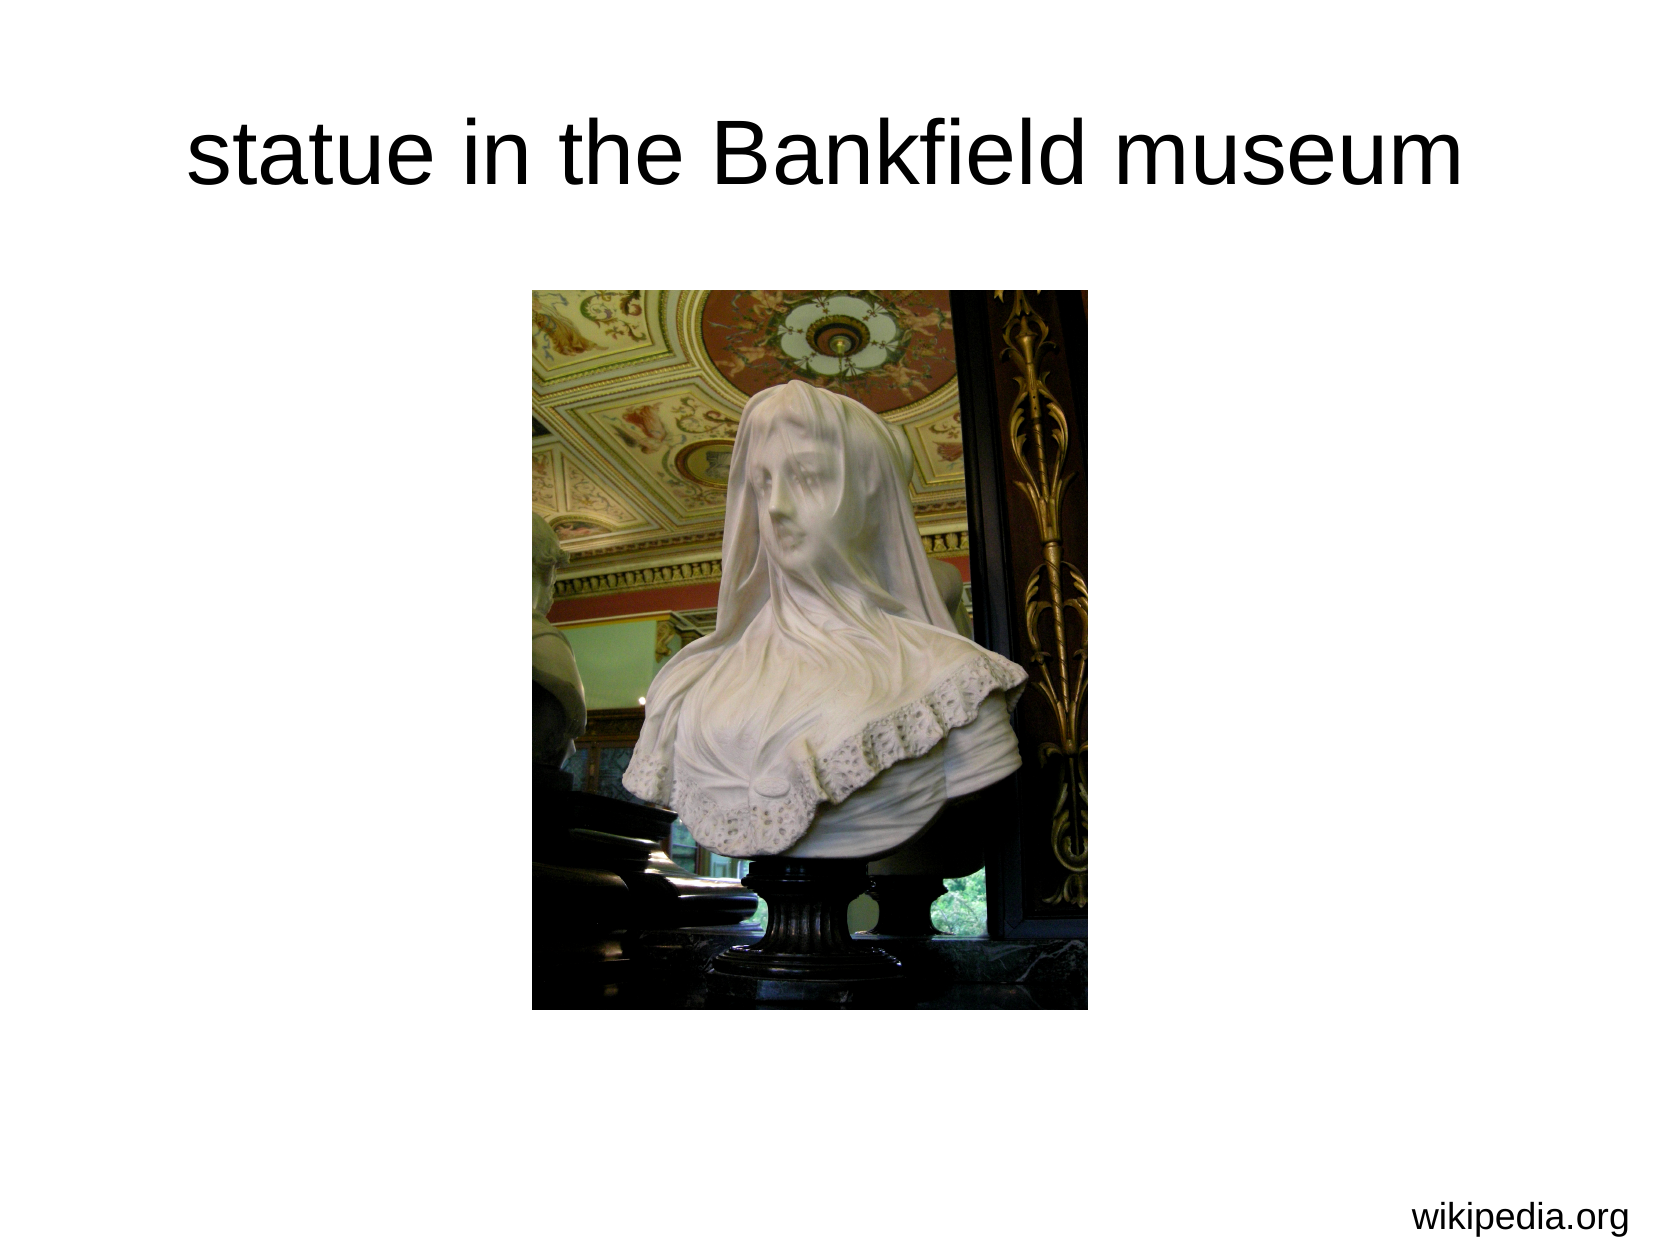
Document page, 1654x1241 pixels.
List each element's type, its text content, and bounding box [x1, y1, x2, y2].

picture [532, 290, 1088, 1010]
title statue in the Bankfield museum [82, 49, 1571, 257]
text_box wikipedia.org [1397, 1188, 1645, 1241]
